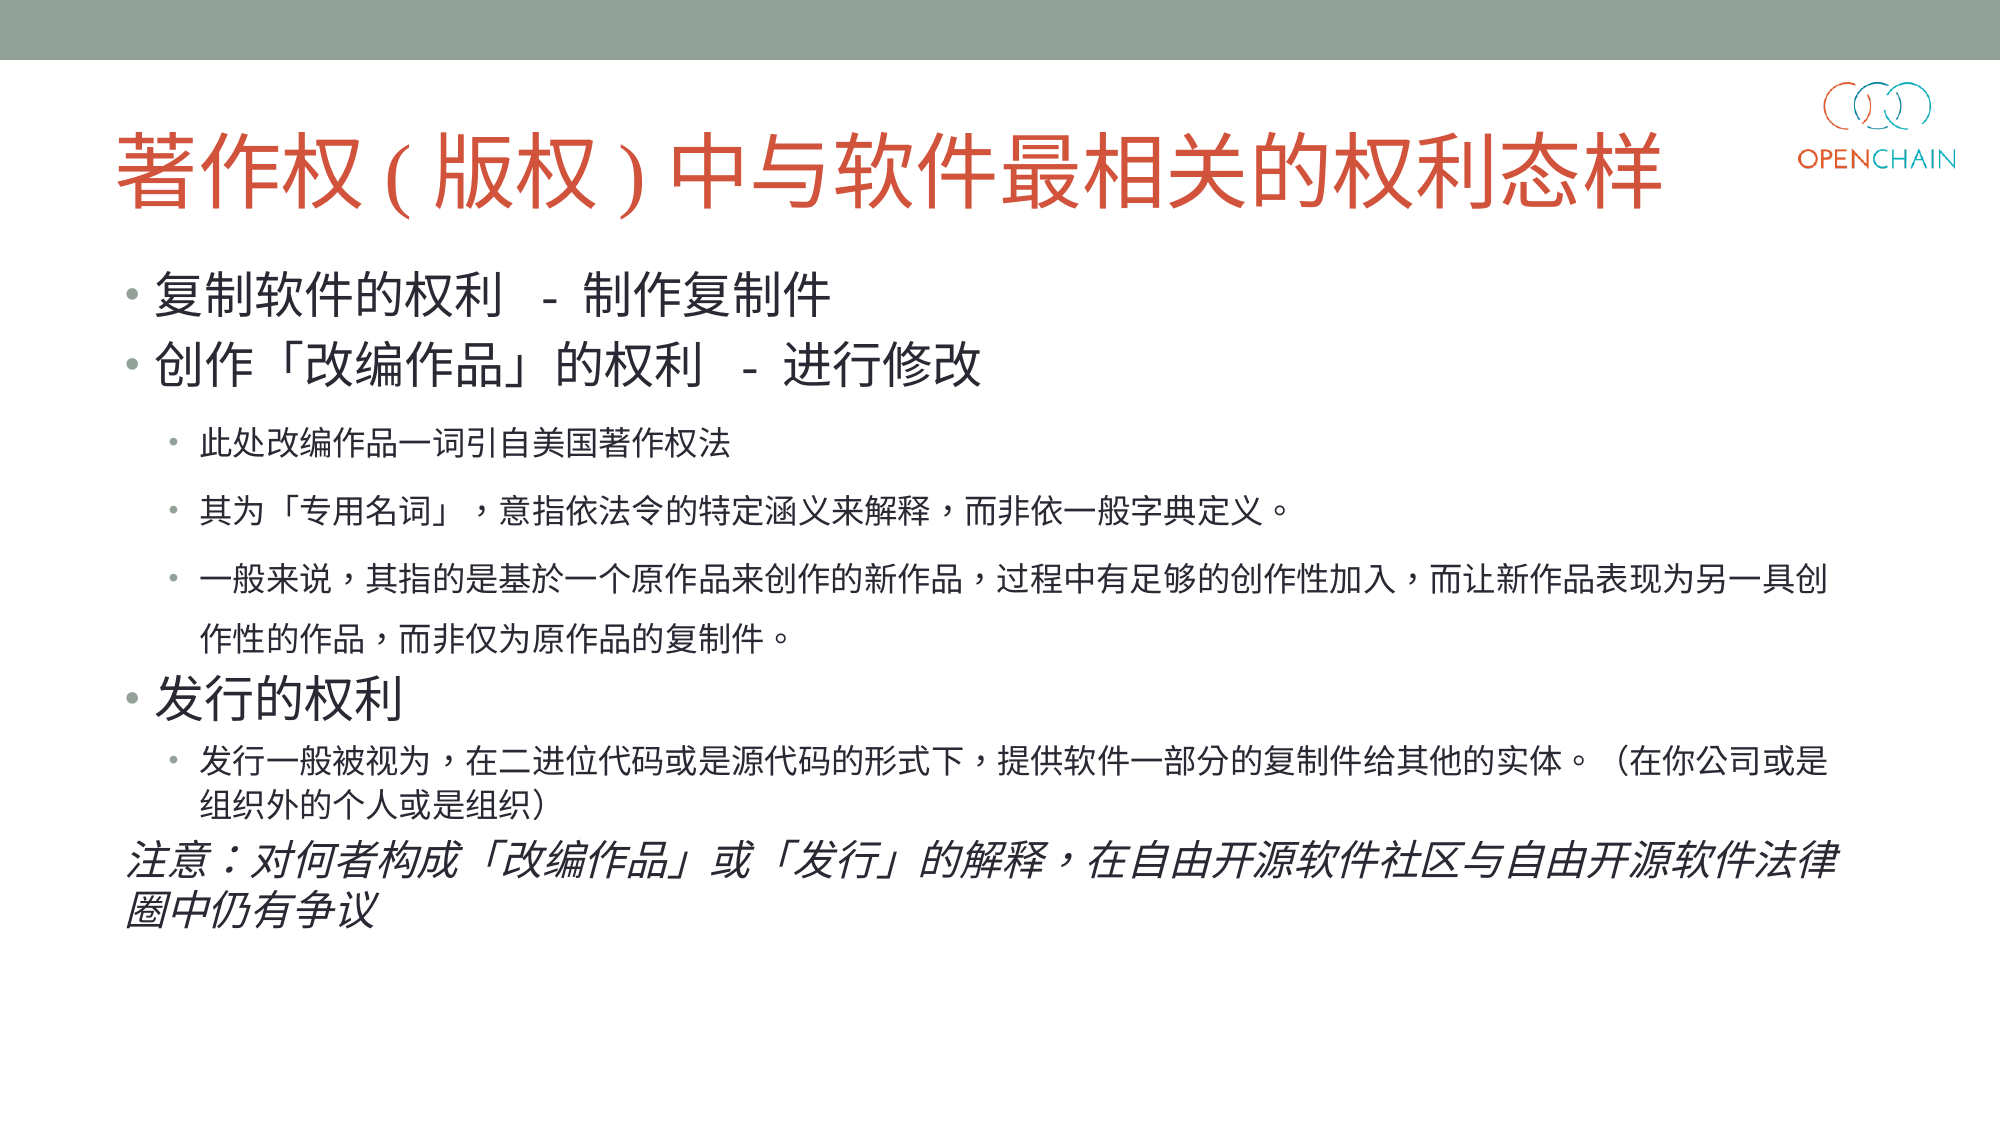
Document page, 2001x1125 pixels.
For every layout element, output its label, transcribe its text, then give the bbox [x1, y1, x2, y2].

picture [1798, 82, 1955, 169]
title 著作权(版权)中与软件最相关的权利态样 [99, 87, 1900, 250]
list 复制软件的权利 - 制作复制件 创作「改编作品」的权利 - 进行修改 此处改编作品一词引自美国著作权法 其为「专用名词」，意指依法令的特定涵义来解释，而非依一般字典定义。 一般来说，其指的是基於一个原作品来创作的新作品，过程中有足够的创作性加入，而让新作品表现为另一具创作性的作品，而非仅为原作品的复制件。 发行的权利 发行一般被视为，在二进位代码或是源代码的形式下，提供软件一部分的复制件给其他的实体。（在你公司或是组织外的个人或是组织） 注意：对何者构成「改编作品」或「发行」的解释，在自由开源软件社区与自由开源软件法律圈中仍有争议 [109, 255, 1863, 1122]
